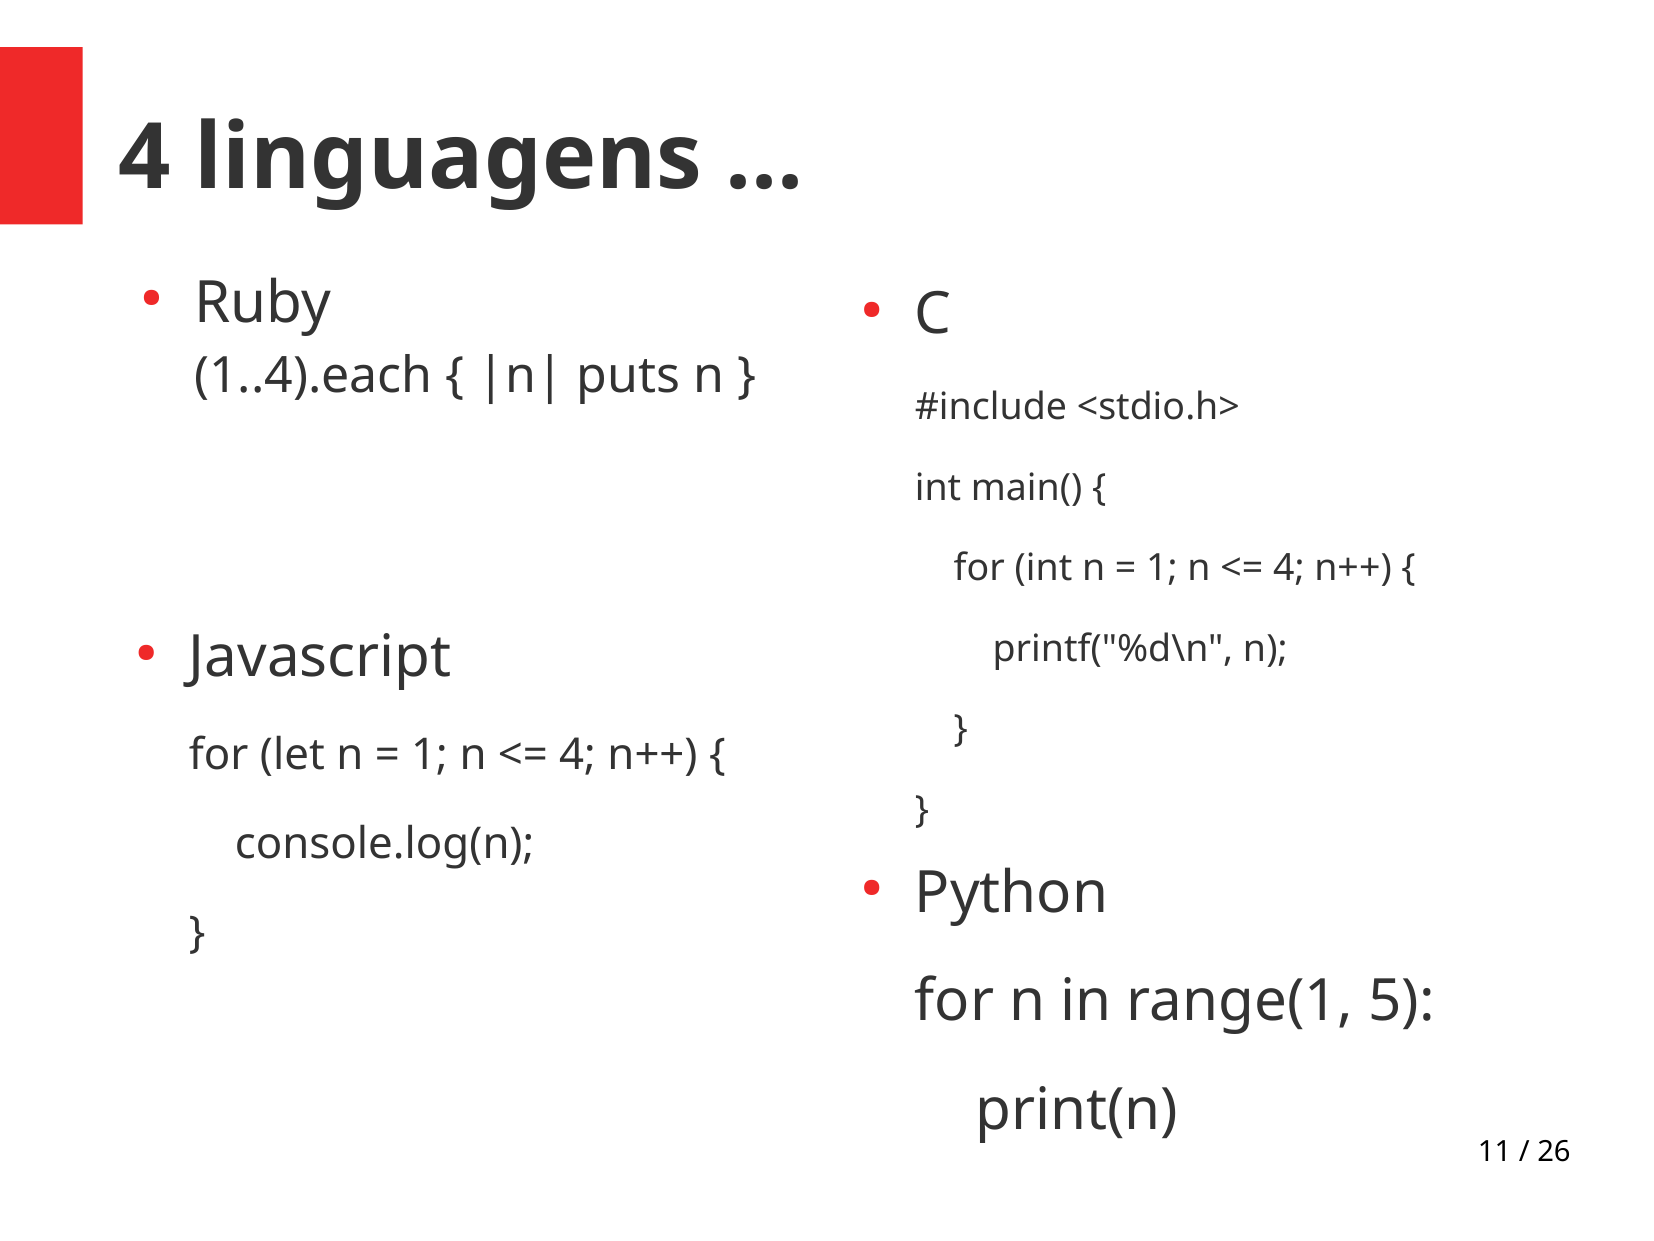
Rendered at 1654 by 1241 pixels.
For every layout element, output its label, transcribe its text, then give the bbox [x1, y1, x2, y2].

list Javascript for (let n = 1; n <= 4; n++) { console.log(n); } [118, 614, 810, 958]
list Ruby (1..4).each { |n| puts n } [123, 259, 815, 604]
title 4 linguagens ... [118, 49, 1571, 257]
list Python for n in range(1, 5): print(n) [843, 849, 1536, 1193]
list C #include <stdio.h> int main() { for (int n = 1; n <= 4; n++) { printf("%d\n", n); } } [843, 271, 1536, 615]
